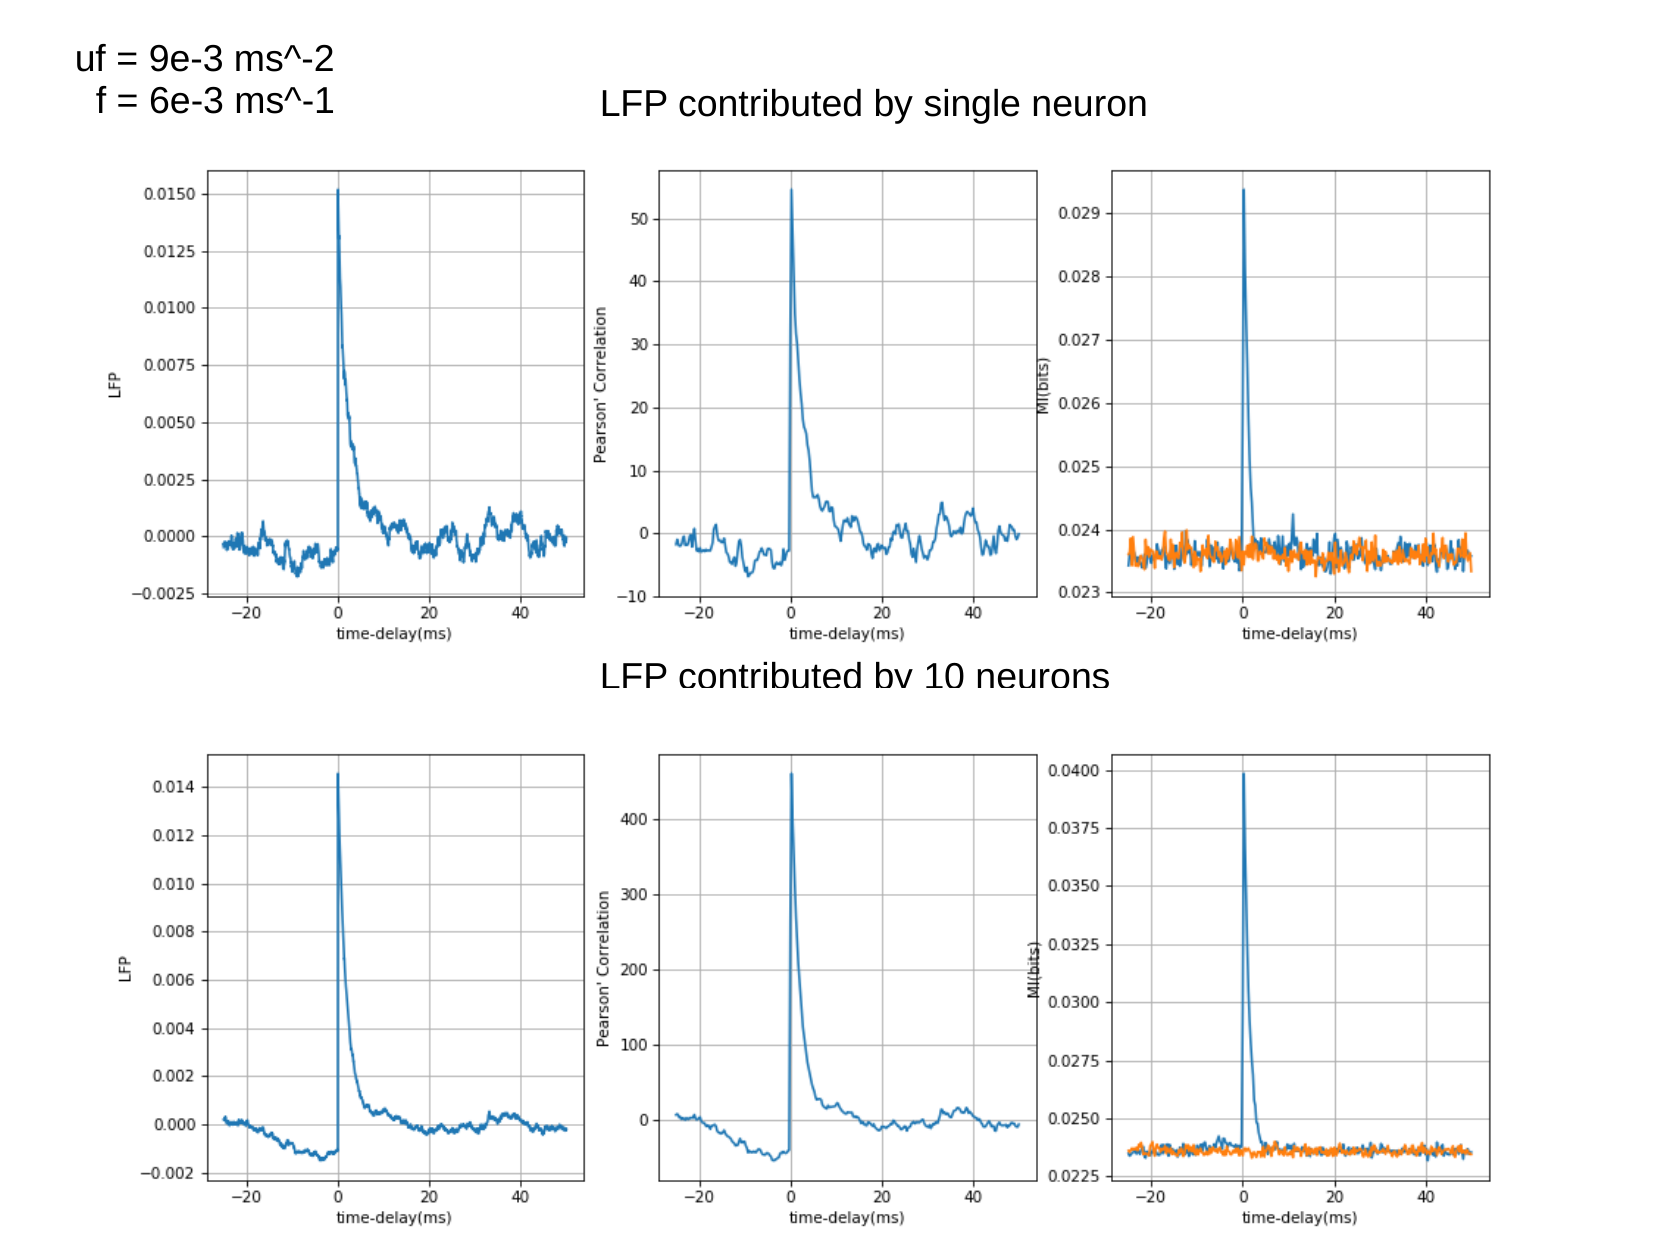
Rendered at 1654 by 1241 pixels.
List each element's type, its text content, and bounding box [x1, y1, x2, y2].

picture [0, 688, 1654, 1241]
text_box uf = 9e-3 ms^-2 f = 6e-3 ms^-1 [60, 30, 351, 129]
picture [0, 104, 1654, 657]
text_box LFP contributed by single neuron [585, 75, 1163, 132]
text_box LFP contributed by 10 neurons [585, 648, 1126, 688]
